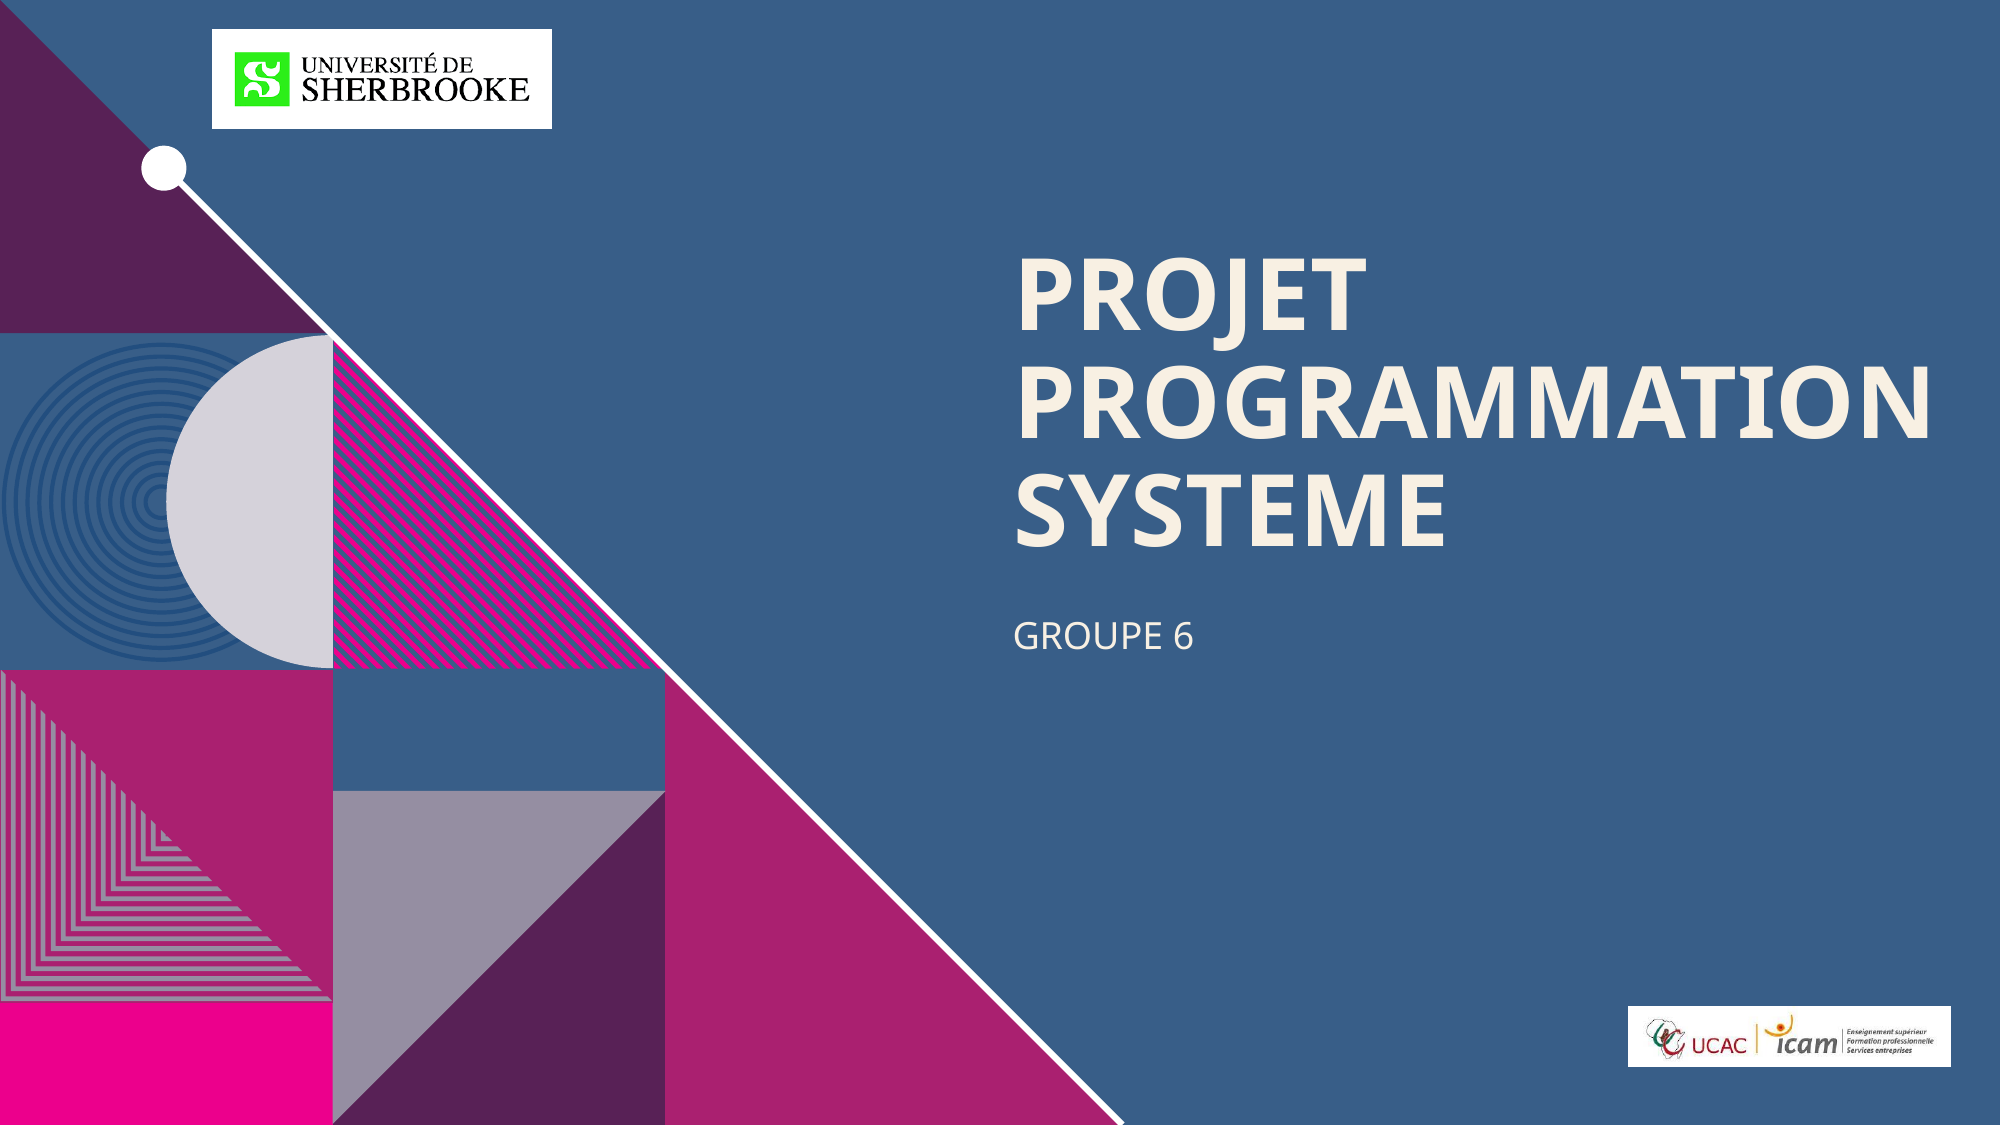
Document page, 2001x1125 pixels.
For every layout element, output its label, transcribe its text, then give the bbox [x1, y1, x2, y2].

picture [1628, 1006, 1951, 1067]
subtitle GROUPE 6 [997, 590, 1898, 863]
title PROJET PROGRAMMATION SYSTEME [998, 216, 1987, 576]
picture [212, 29, 552, 129]
